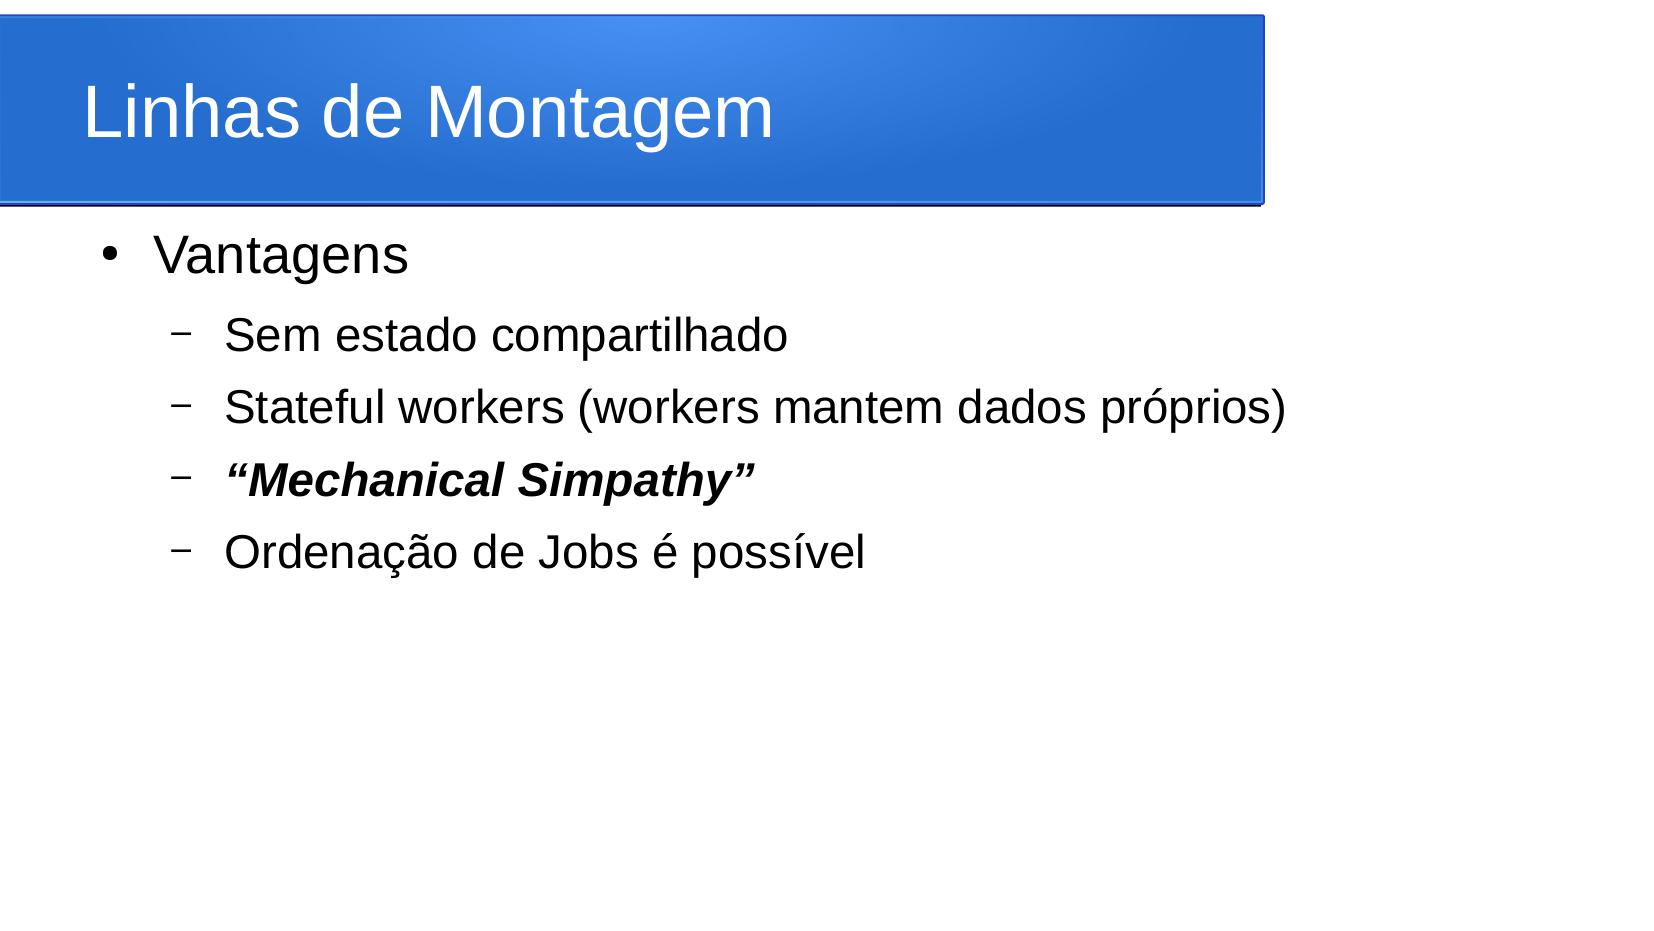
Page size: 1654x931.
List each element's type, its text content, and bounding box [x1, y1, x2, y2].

title Linhas de Montagem [82, 35, 1235, 189]
list Vantagens Sem estado compartilhado Stateful workers (workers mantem dados próprios) “Mechanical Simpathy” Ordenação de Jobs é possível [82, 224, 1571, 764]
